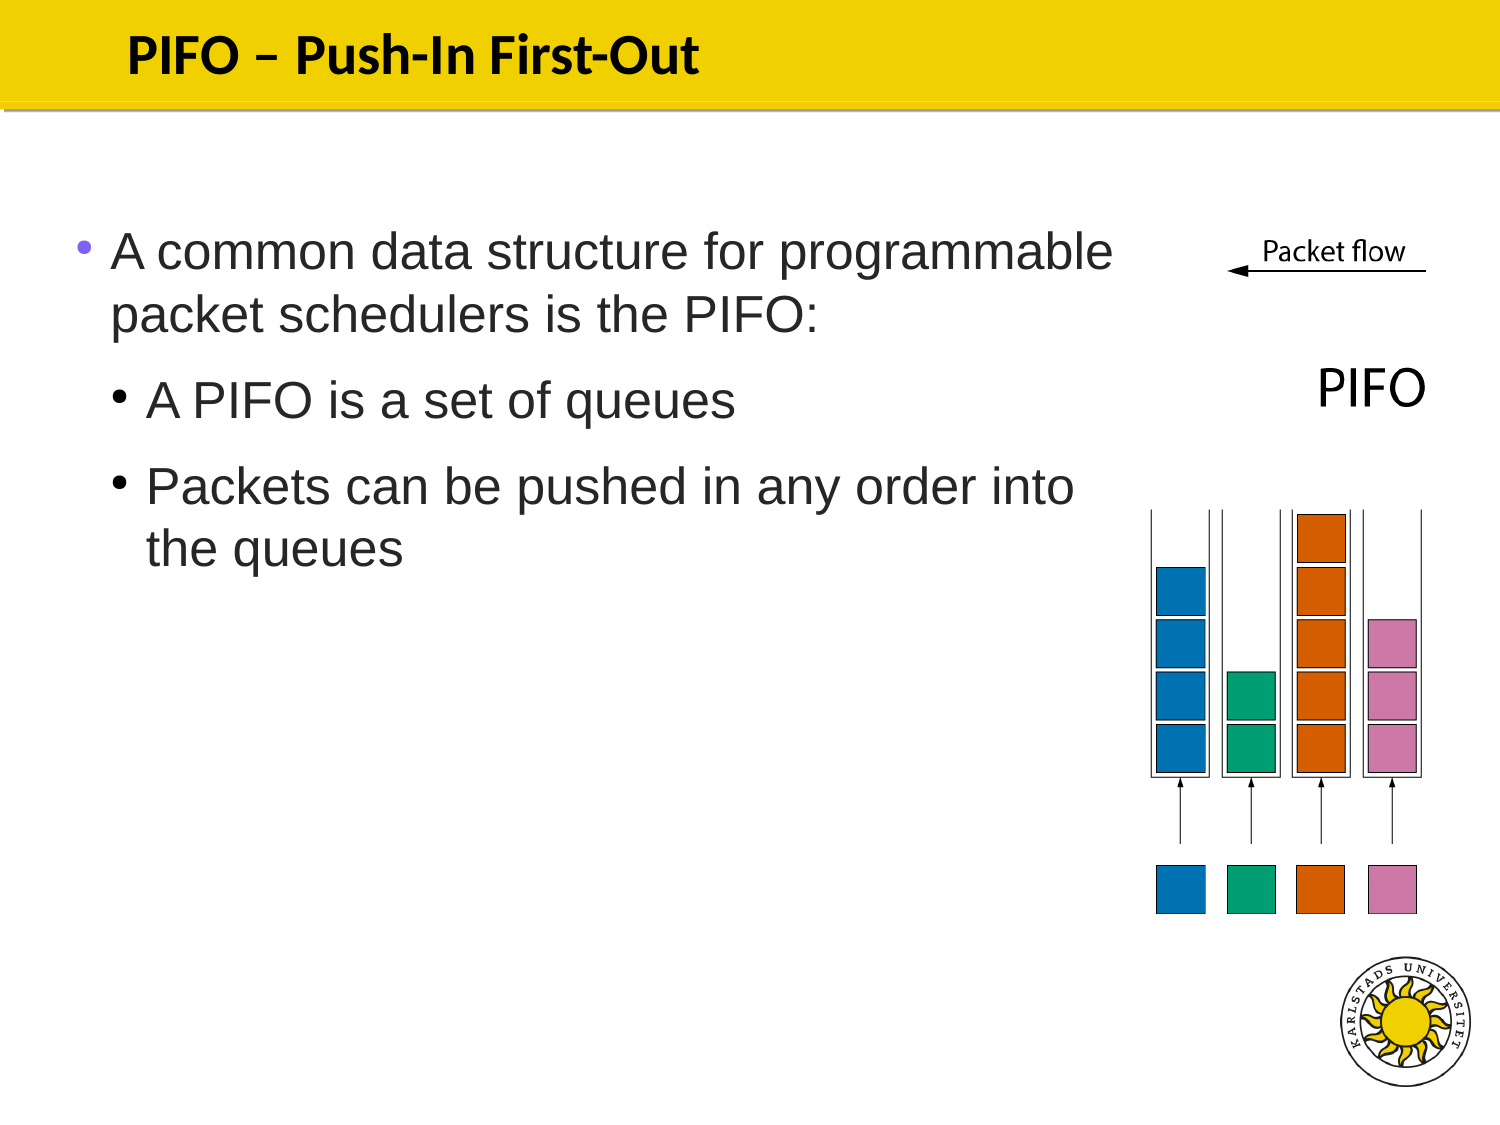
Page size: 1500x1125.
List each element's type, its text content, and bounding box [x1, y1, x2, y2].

list A common data structure for programmable packet schedulers is the PIFO: A PIFO is a set of queues Packets can be pushed in any order into the queues [60, 137, 1141, 991]
title PIFO – Push-In First-Out [112, 0, 1388, 102]
picture [1340, 948, 1471, 1095]
picture [1150, 235, 1426, 914]
